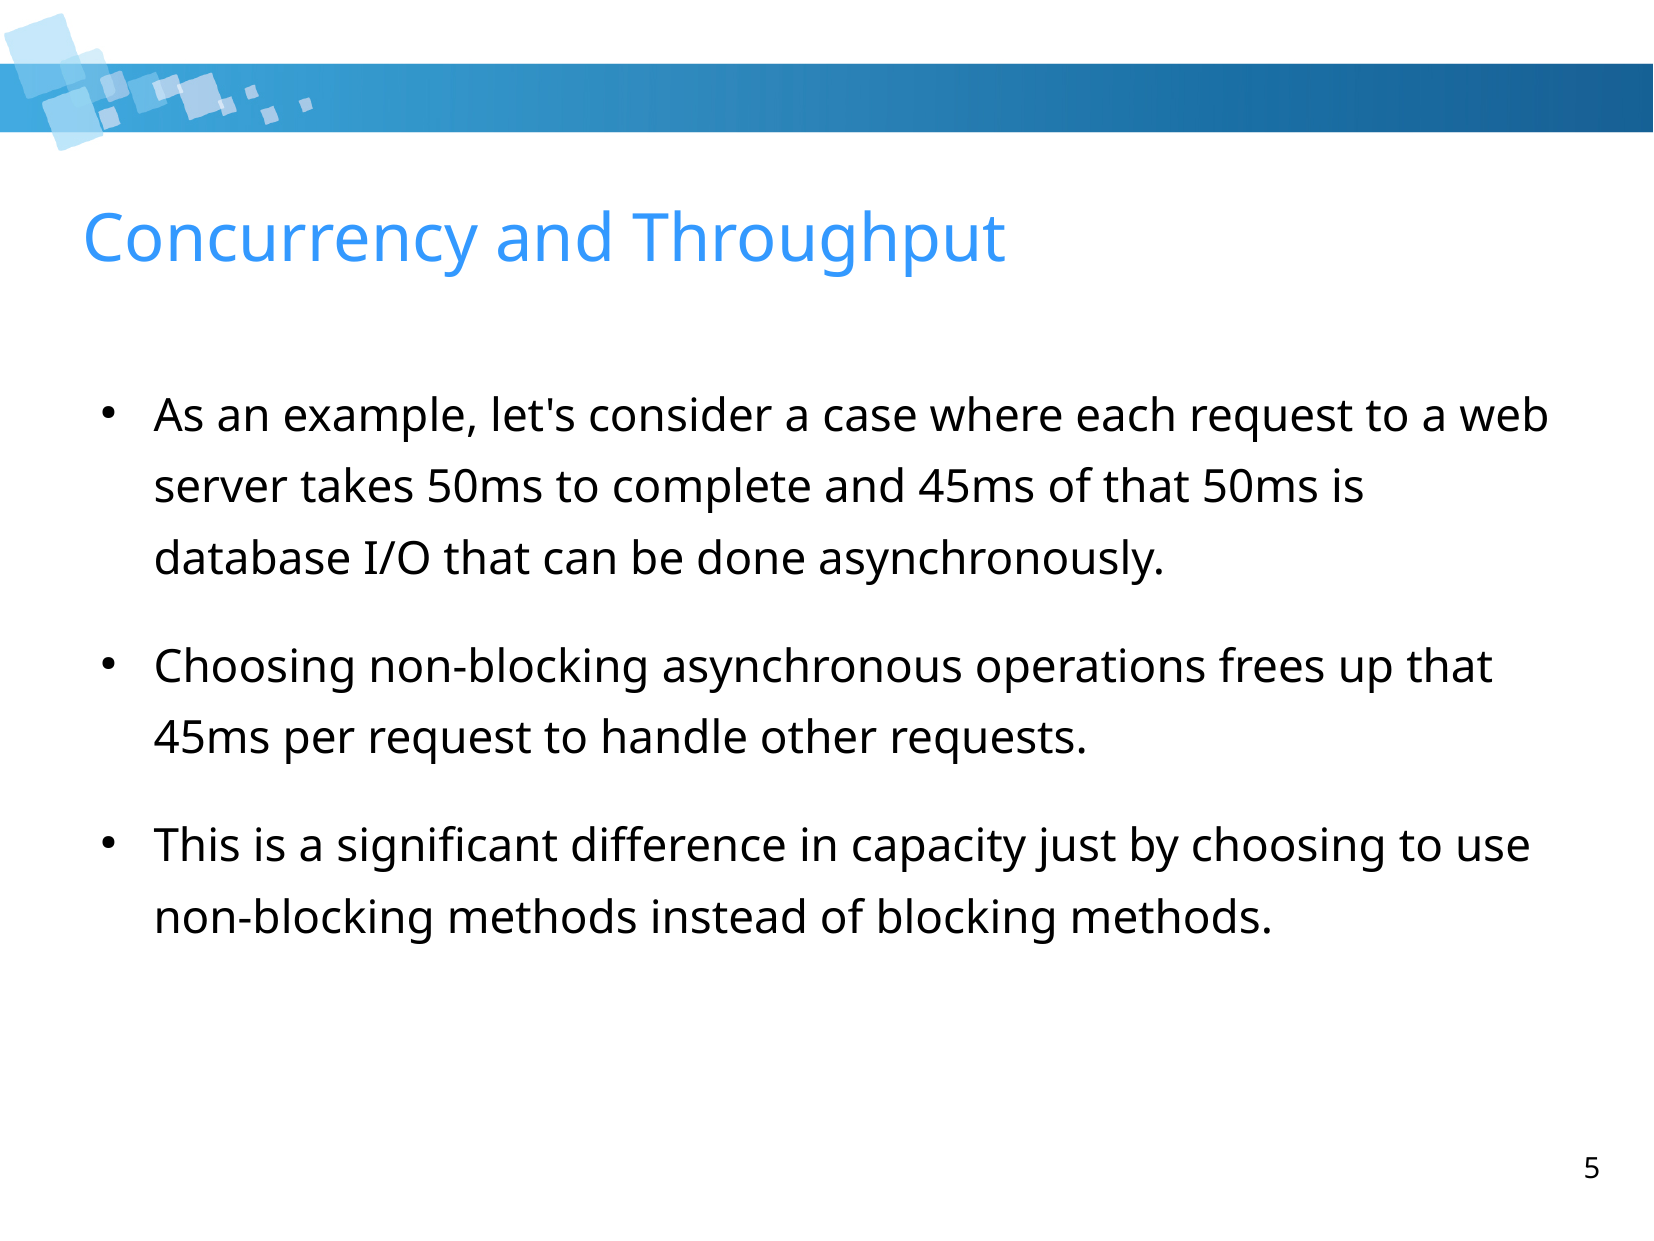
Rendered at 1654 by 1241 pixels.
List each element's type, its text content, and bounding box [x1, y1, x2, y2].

picture [0, 0, 1653, 1238]
list As an example, let's consider a case where each request to a web server takes 50ms to complete and 45ms of that 50ms is database I/O that can be done asynchronously. Choosing non-blocking asynchronous operations frees up that 45ms per request to handle other requests. This is a significant difference in capacity just by choosing to use non-blocking methods instead of blocking methods. [82, 372, 1571, 1093]
title Concurrency and Throughput [82, 131, 1571, 340]
